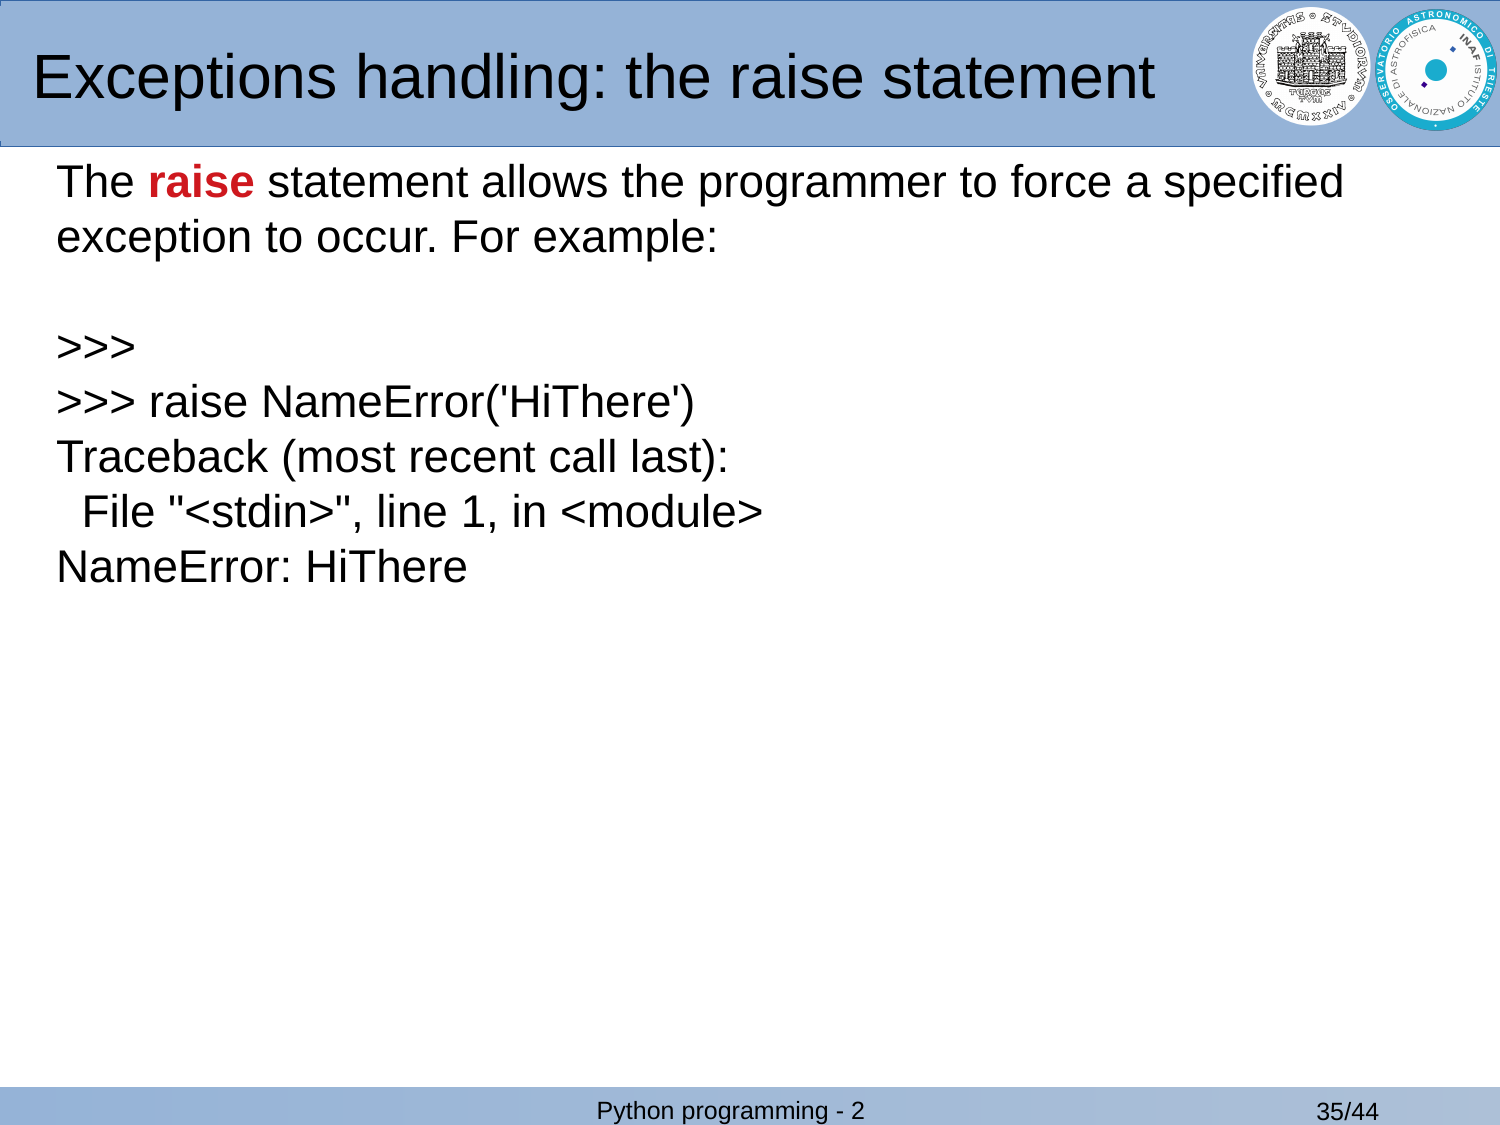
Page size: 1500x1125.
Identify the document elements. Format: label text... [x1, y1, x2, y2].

text_box Exceptions handling: the raise statement [0, 5, 1253, 141]
picture [1253, 0, 1500, 143]
list The raise statement allows the programmer to force a specified exception to occur. For example: >>> >>> raise NameError('HiThere') Traceback (most recent call last): File "<stdin>", line 1, in <module> NameError: HiThere [41, 143, 1500, 1000]
